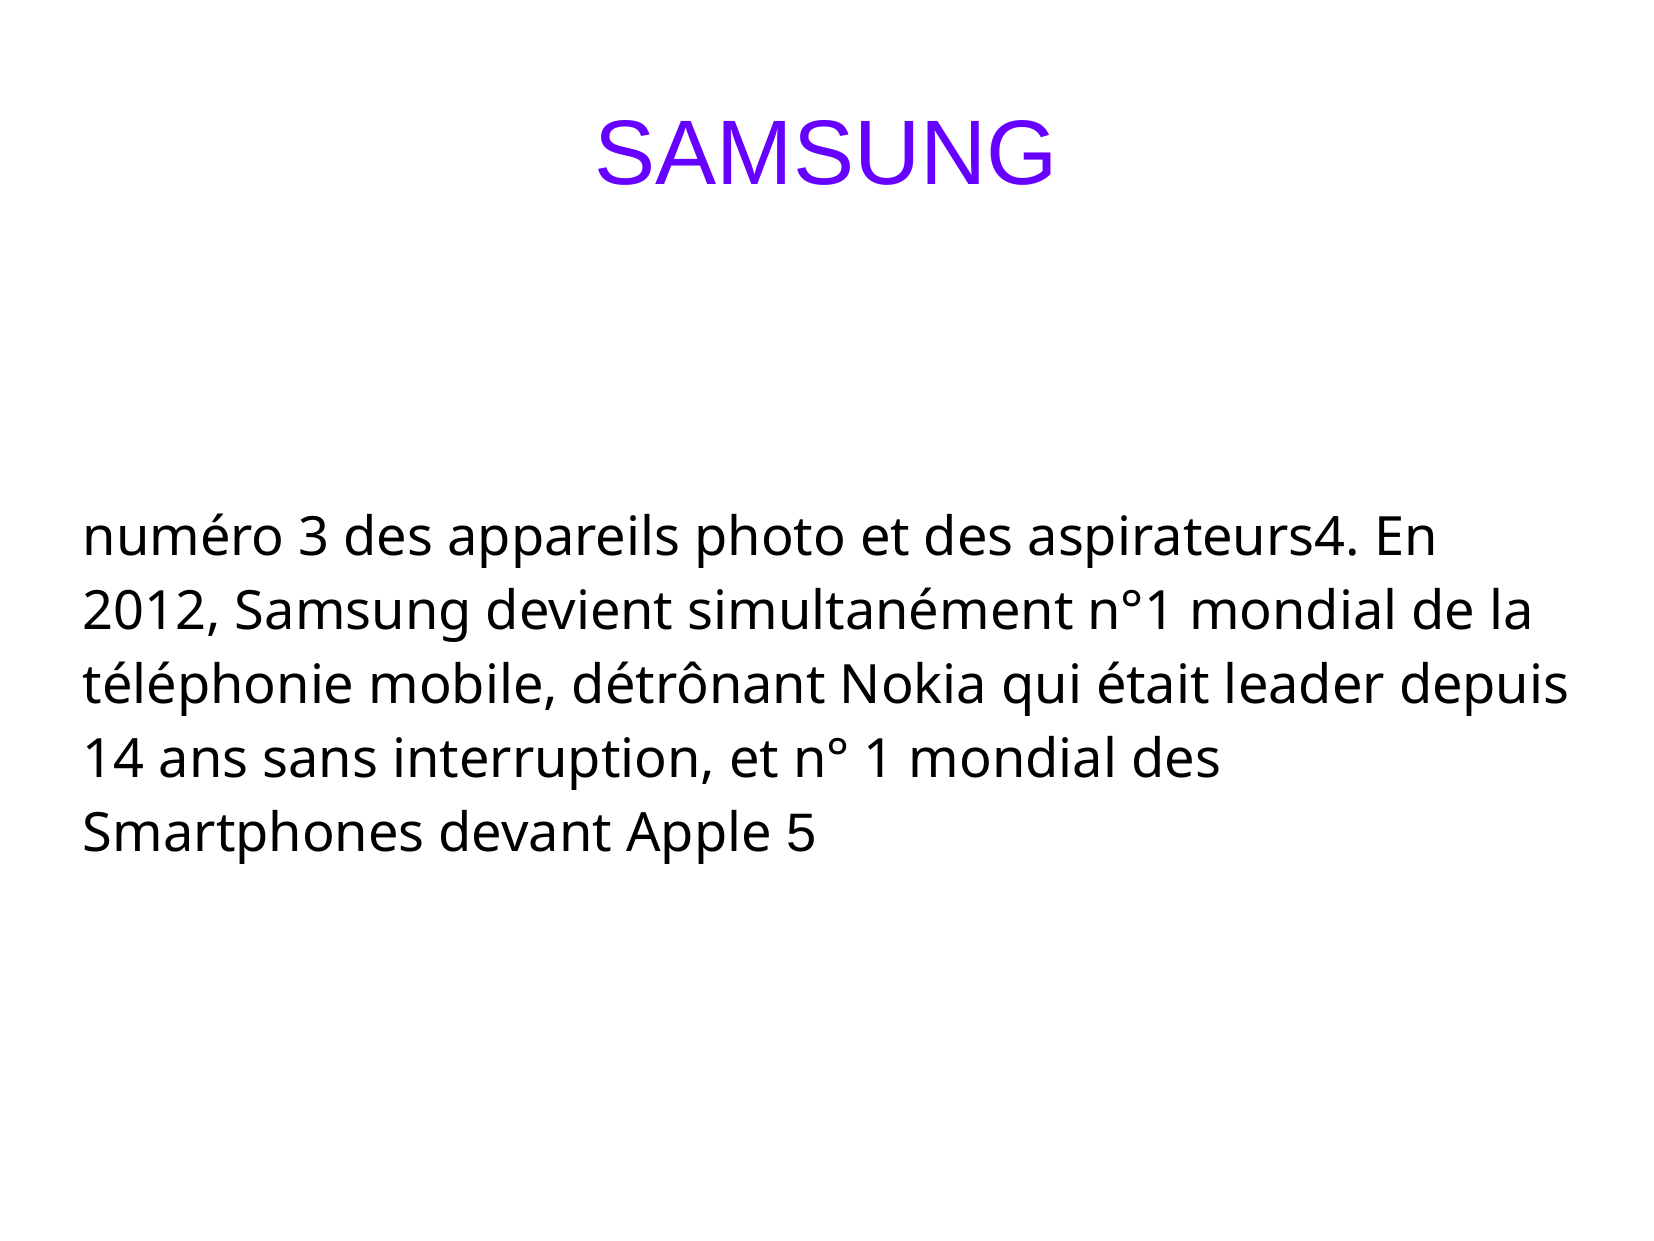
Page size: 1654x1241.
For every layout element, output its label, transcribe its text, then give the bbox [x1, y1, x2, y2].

list numéro 3 des appareils photo et des aspirateurs4. En 2012, Samsung devient simultanément n°1 mondial de la téléphonie mobile, détrônant Nokia qui était leader depuis 14 ans sans interruption, et n° 1 mondial des Smartphones devant Apple 5 [82, 290, 1571, 1010]
title SAMSUNG [82, 49, 1571, 257]
